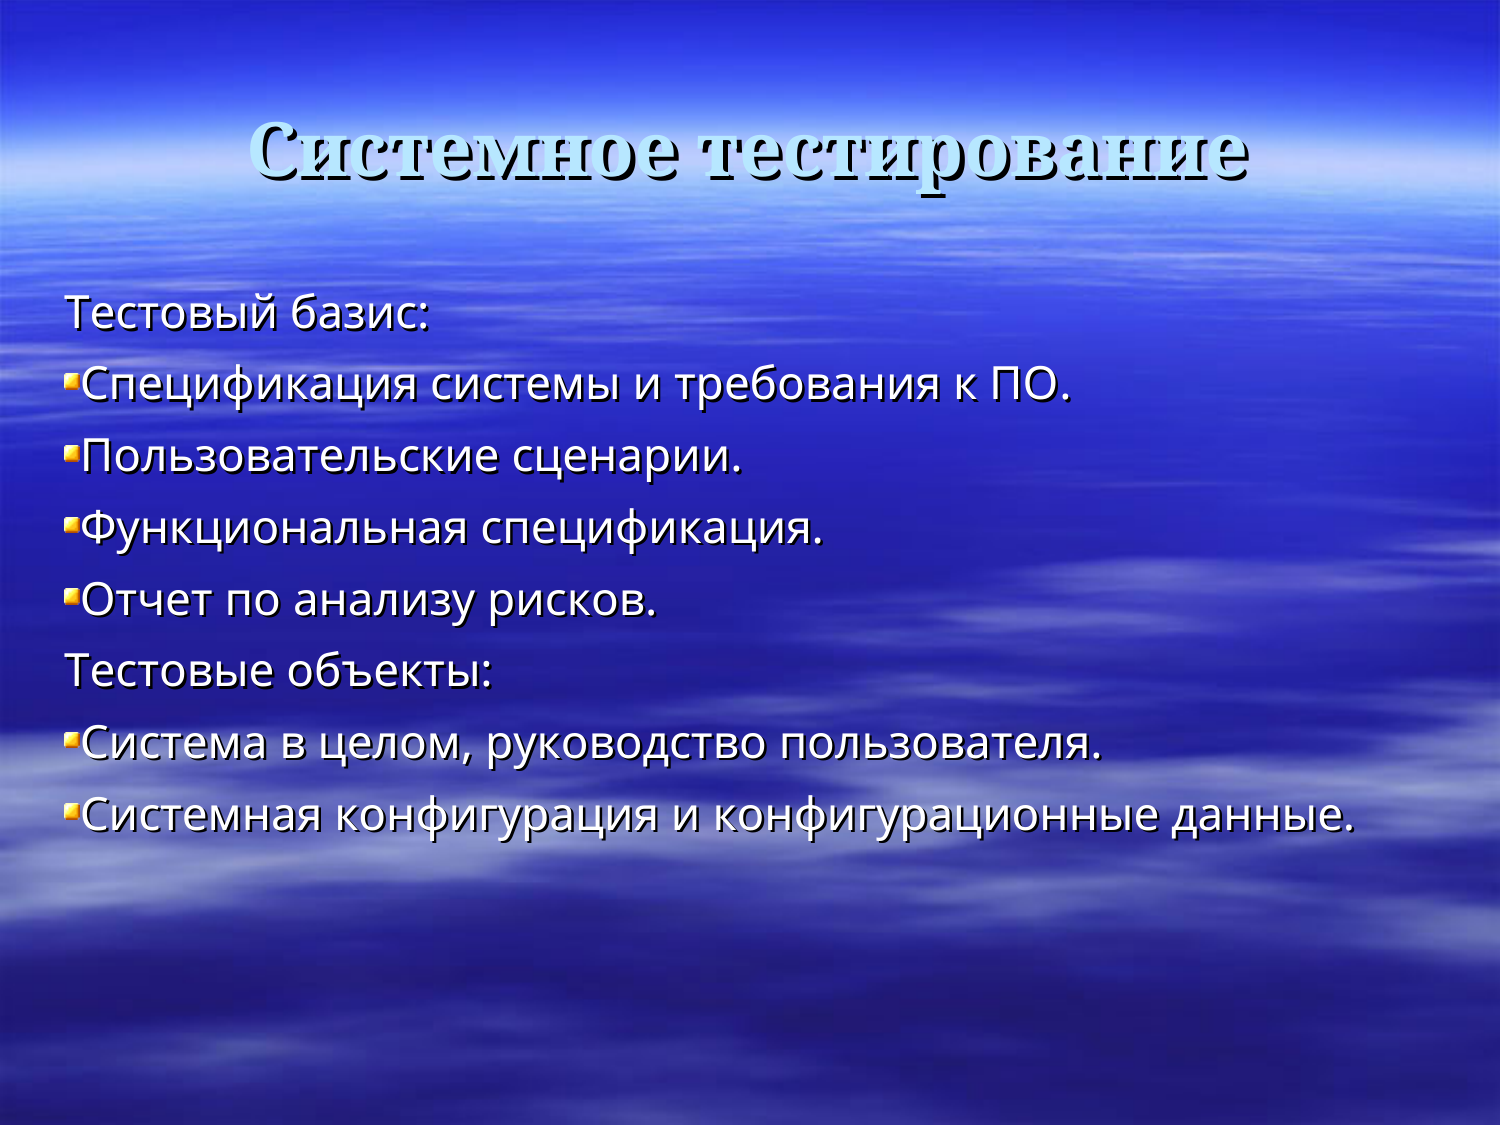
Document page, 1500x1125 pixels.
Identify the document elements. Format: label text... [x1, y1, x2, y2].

list Тестовый базис: Спецификация системы и требования к ПО. Пользовательские сценарии. Функциональная спецификация. Отчет по анализу рисков. Тестовые объекты: Система в целом, руководство пользователя. Системная конфигурация и конфигурационные данные. [49, 274, 1451, 1001]
title Системное тестирование [49, 28, 1446, 264]
picture [0, 0, 1500, 1125]
